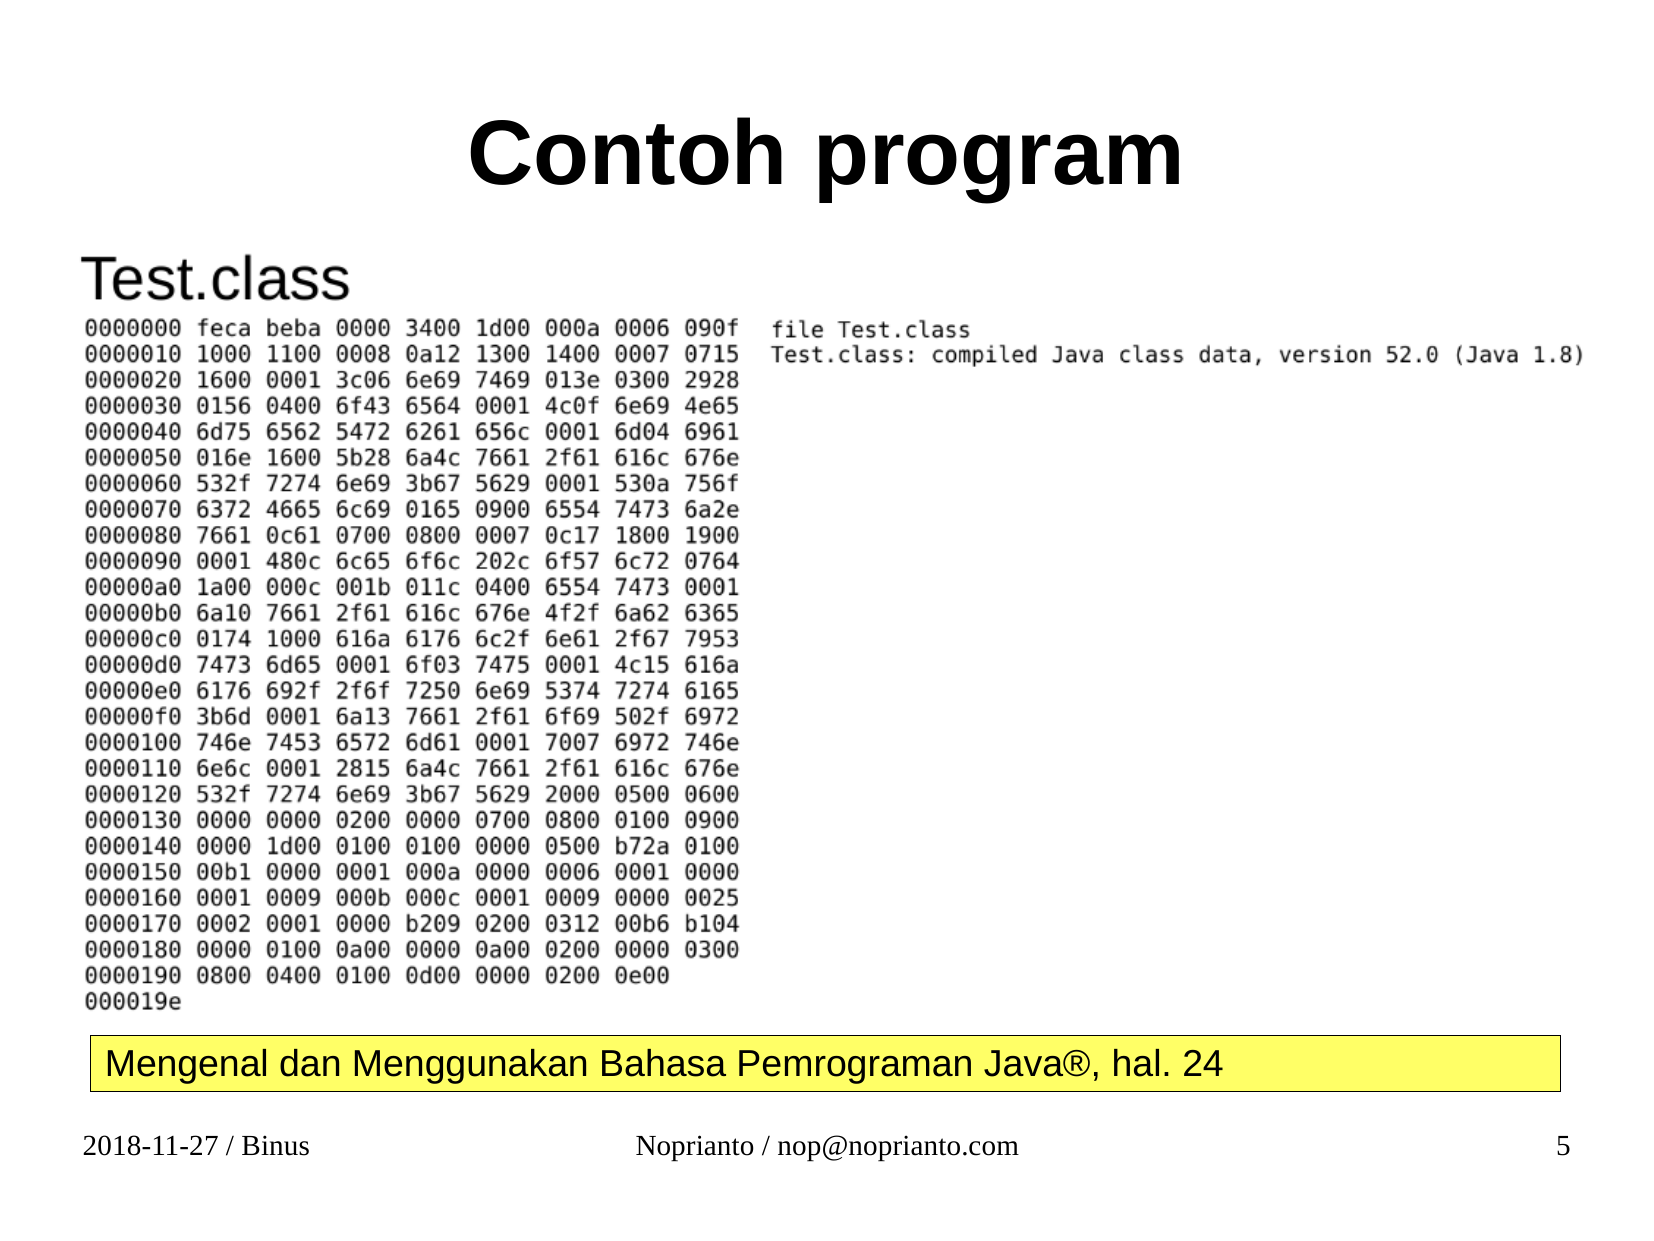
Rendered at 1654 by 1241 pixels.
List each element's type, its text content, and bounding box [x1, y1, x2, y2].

picture [58, 241, 1591, 1021]
text_box Mengenal dan Menggunakan Bahasa Pemrograman Java®, hal. 24 [90, 1035, 1561, 1092]
title Contoh program [82, 49, 1571, 241]
